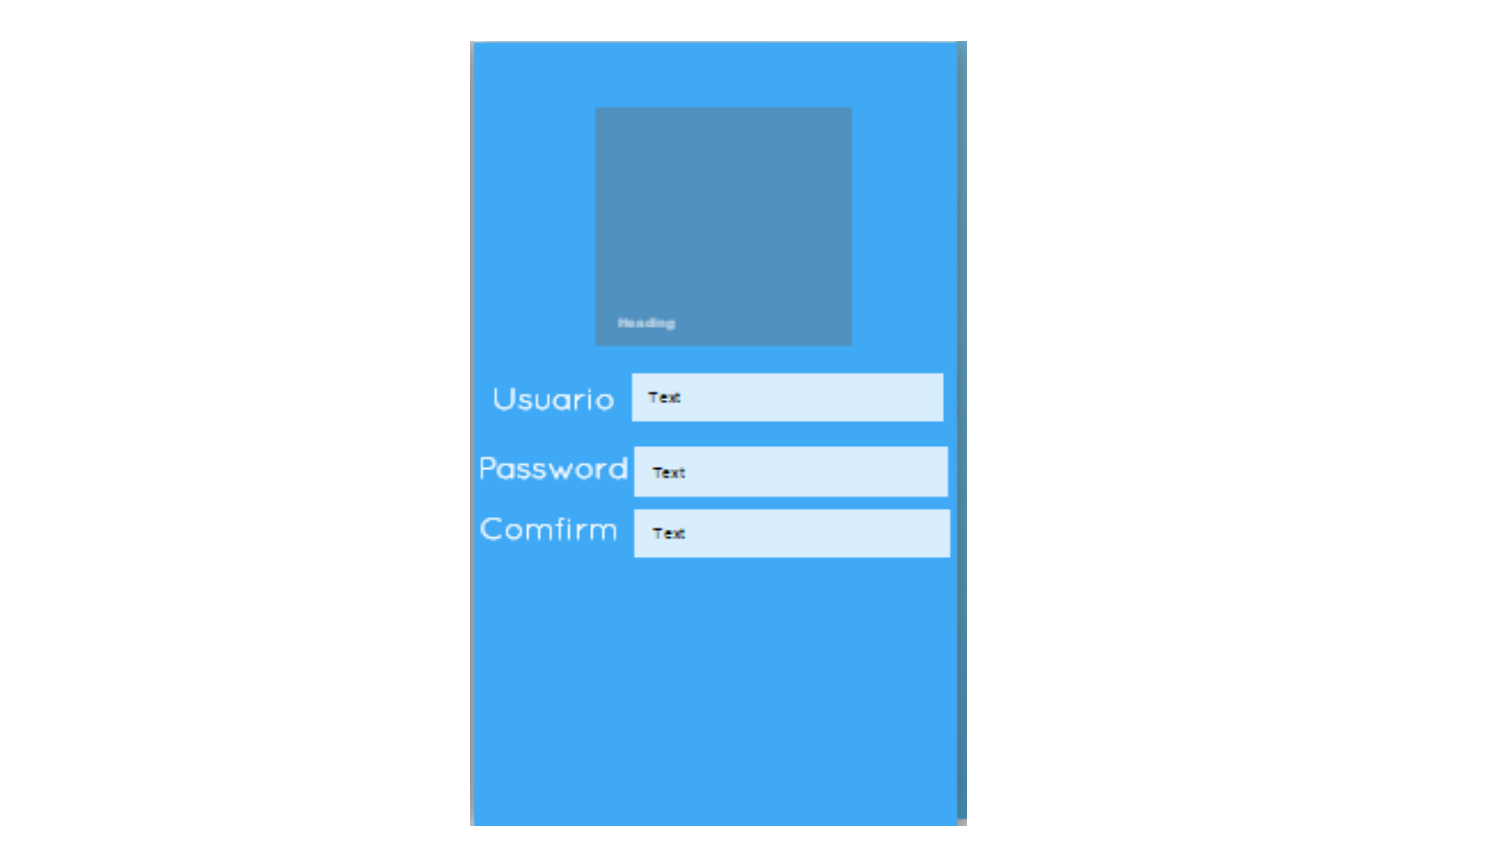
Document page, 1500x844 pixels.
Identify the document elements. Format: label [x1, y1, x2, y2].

picture [470, 41, 967, 826]
